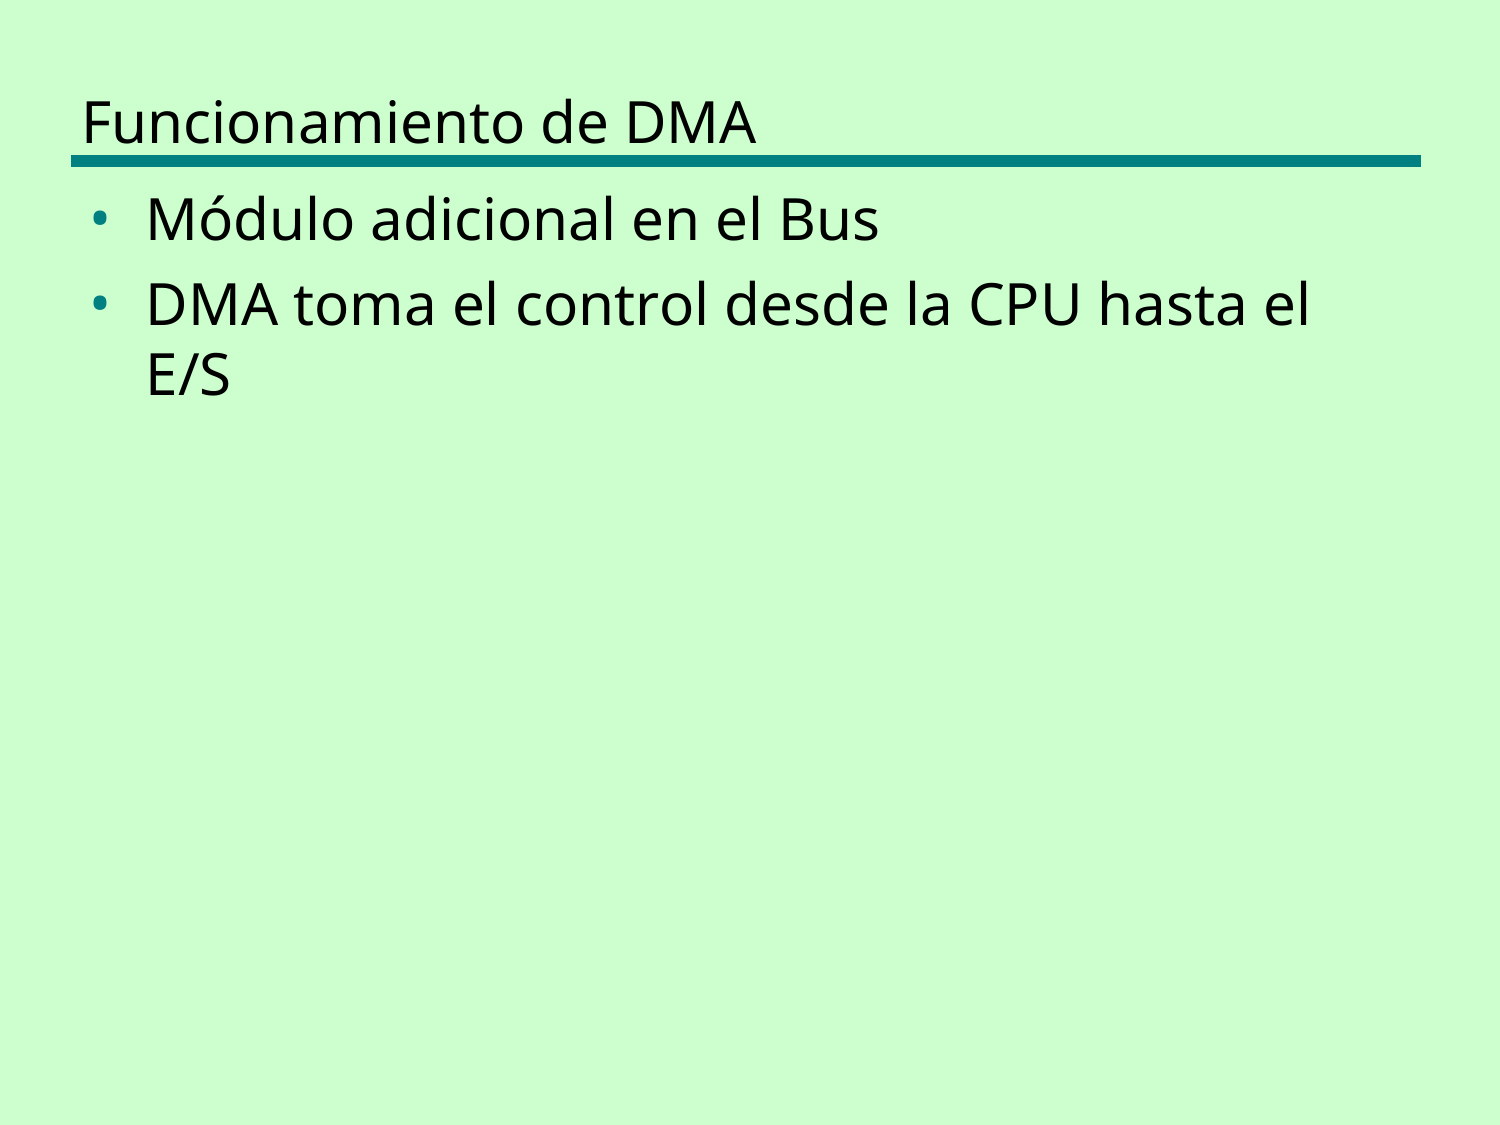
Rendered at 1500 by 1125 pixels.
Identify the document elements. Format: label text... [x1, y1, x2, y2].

title Funcionamiento de DMA [66, 24, 1413, 163]
list Módulo adicional en el Bus DMA toma el control desde la CPU hasta el E/S [74, 174, 1417, 1101]
